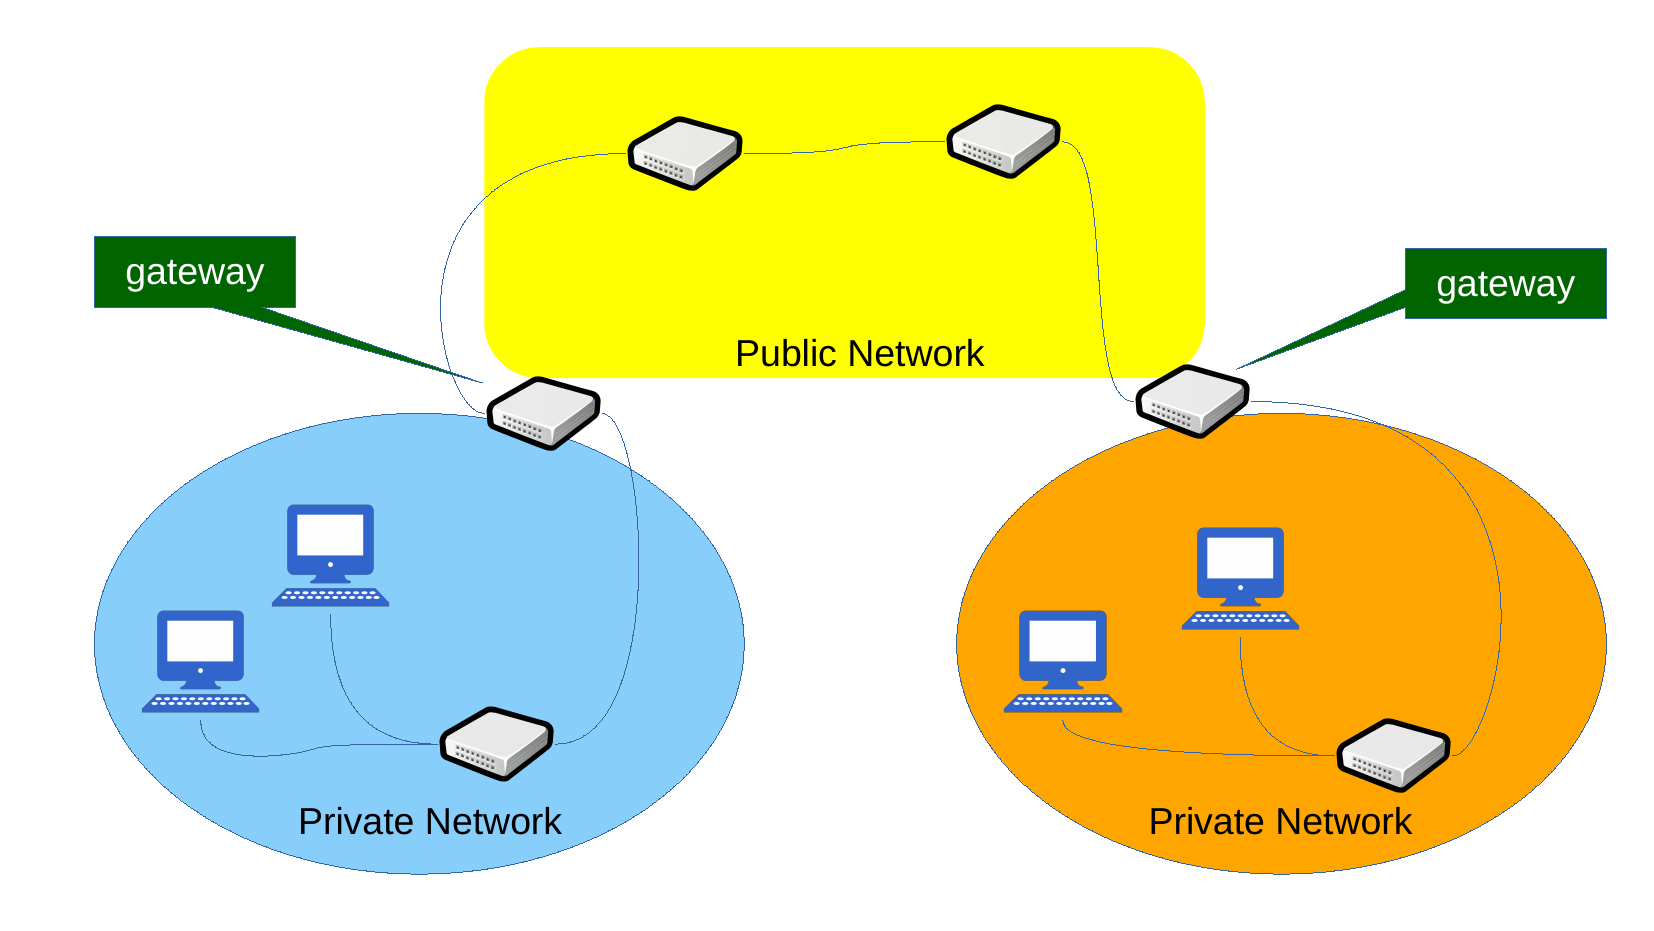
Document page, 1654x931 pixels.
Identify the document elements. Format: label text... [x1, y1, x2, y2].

picture [437, 684, 556, 793]
text_box [956, 413, 1607, 849]
text_box [1139, 851, 1424, 875]
text_box Private Network [283, 793, 603, 851]
text_box Public Network [720, 324, 1040, 382]
text_box [94, 413, 745, 875]
text_box [484, 47, 1205, 379]
picture [271, 496, 390, 615]
picture [1334, 696, 1453, 793]
text_box Private Network [1133, 793, 1453, 851]
picture [484, 354, 603, 473]
picture [1133, 342, 1252, 461]
picture [1181, 519, 1300, 638]
picture [1003, 602, 1123, 721]
picture [141, 602, 260, 721]
text_box gateway [94, 236, 483, 383]
picture [944, 82, 1063, 201]
picture [625, 94, 745, 213]
text_box gateway [1236, 248, 1607, 370]
